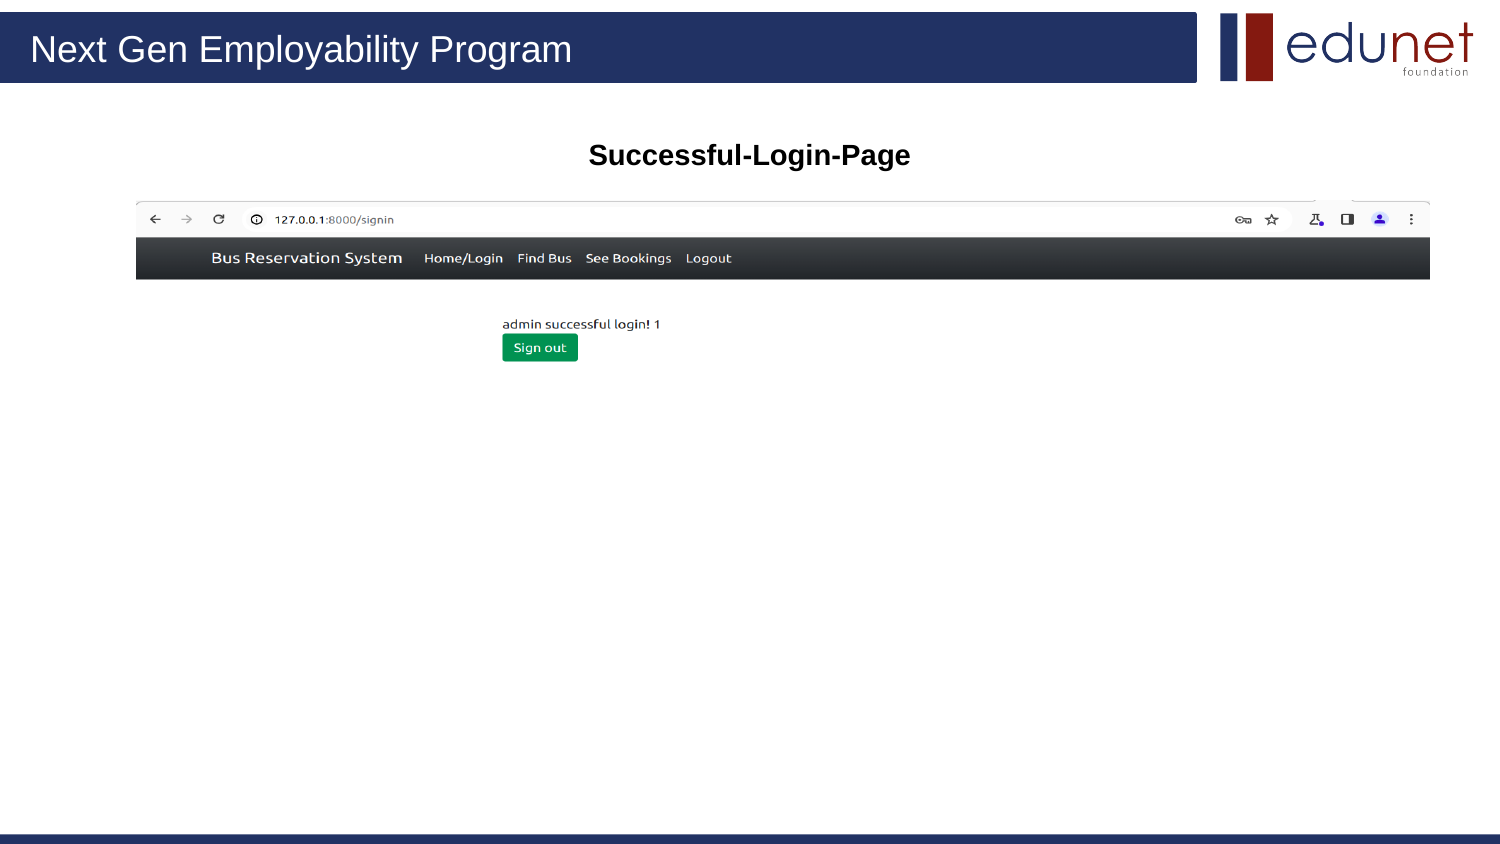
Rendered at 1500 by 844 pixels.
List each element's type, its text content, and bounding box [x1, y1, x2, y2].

picture [1279, 14, 1482, 83]
picture [136, 200, 1430, 777]
title Successful-Login-Page [103, 98, 1397, 208]
